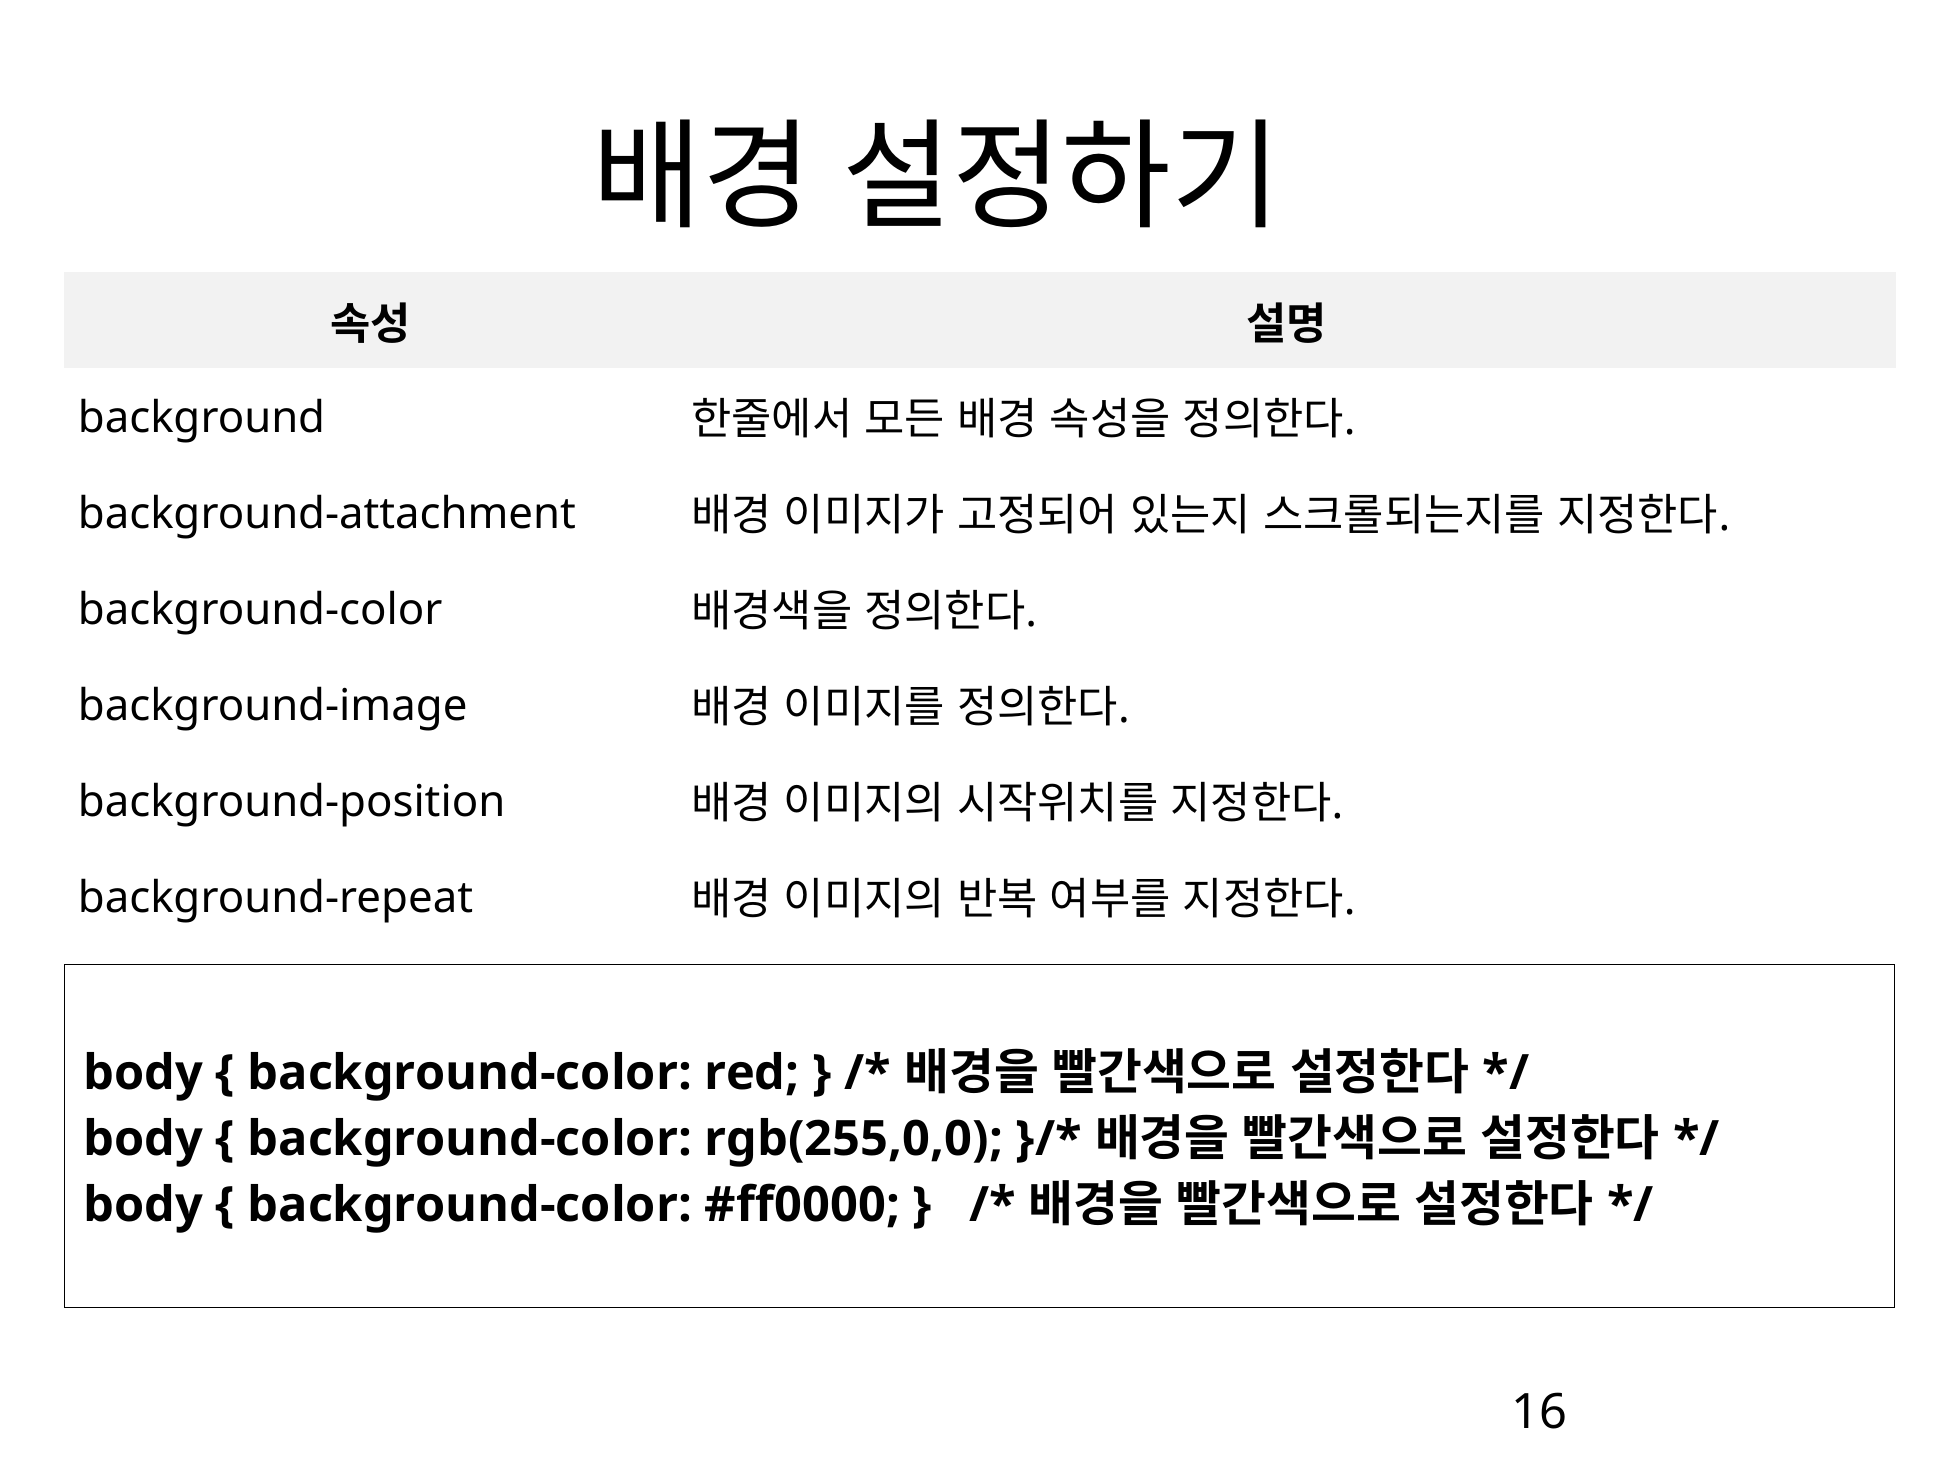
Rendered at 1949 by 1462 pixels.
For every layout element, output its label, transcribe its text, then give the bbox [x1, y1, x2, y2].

table_cell background-attachment [64, 464, 677, 560]
table_header 설명 [677, 272, 1896, 368]
text_box body { background-color: red; } /* 배경을 빨간색으로 설정한다 */ body { background-color: rgb(255,0,0); }/* 배경을 빨간색으로 설정한다 */ body { background-color: #ff0000; } /* 배경을 빨간색으로 설정한다 */ [64, 964, 1895, 1308]
table_cell background-color [64, 560, 677, 655]
table_cell 배경 이미지를 정의한다. [677, 655, 1896, 751]
table_cell background-repeat [64, 847, 677, 943]
table_header 속성 [64, 272, 677, 368]
slide_number <숫자> [1496, 1372, 1899, 1462]
table_cell 배경 이미지가 고정되어 있는지 스크롤되는지를 지정한다. [677, 464, 1896, 560]
title 배경 설정하기 [156, 92, 1749, 255]
table_cell background-position [64, 751, 677, 847]
table_cell background-image [64, 655, 677, 751]
table_cell 한줄에서 모든 배경 속성을 정의한다. [677, 368, 1896, 464]
table_cell background [64, 368, 677, 464]
table_cell 배경 이미지의 시작위치를 지정한다. [677, 751, 1896, 847]
table_cell 배경색을 정의한다. [677, 560, 1896, 655]
table_cell 배경 이미지의 반복 여부를 지정한다. [677, 847, 1896, 943]
